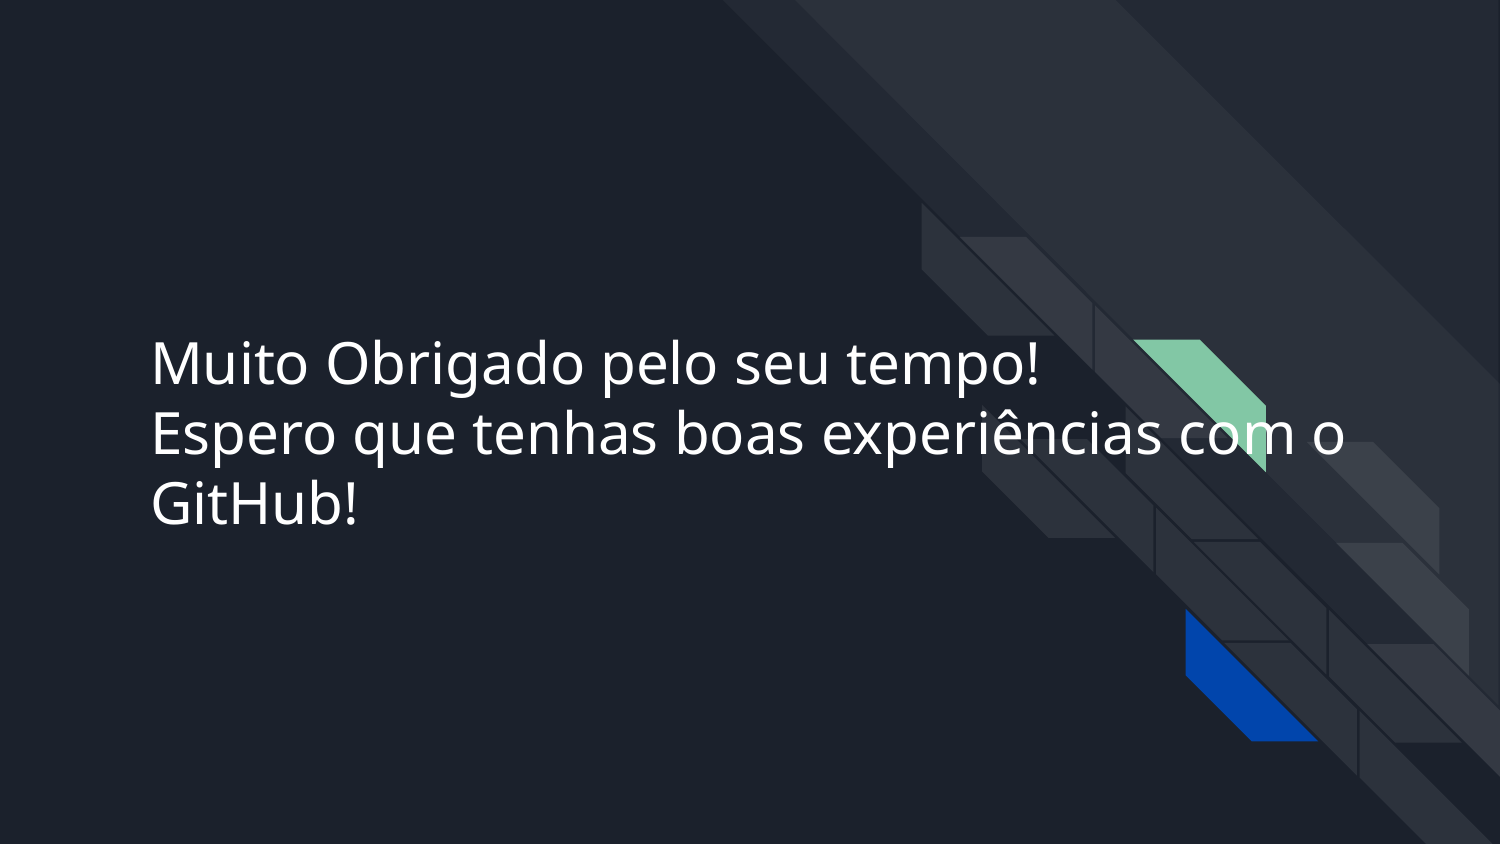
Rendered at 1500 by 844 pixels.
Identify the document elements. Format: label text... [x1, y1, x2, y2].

title Muito Obrigado pelo seu tempo! Espero que tenhas boas experiências com o GitHub! [135, 142, 1438, 720]
